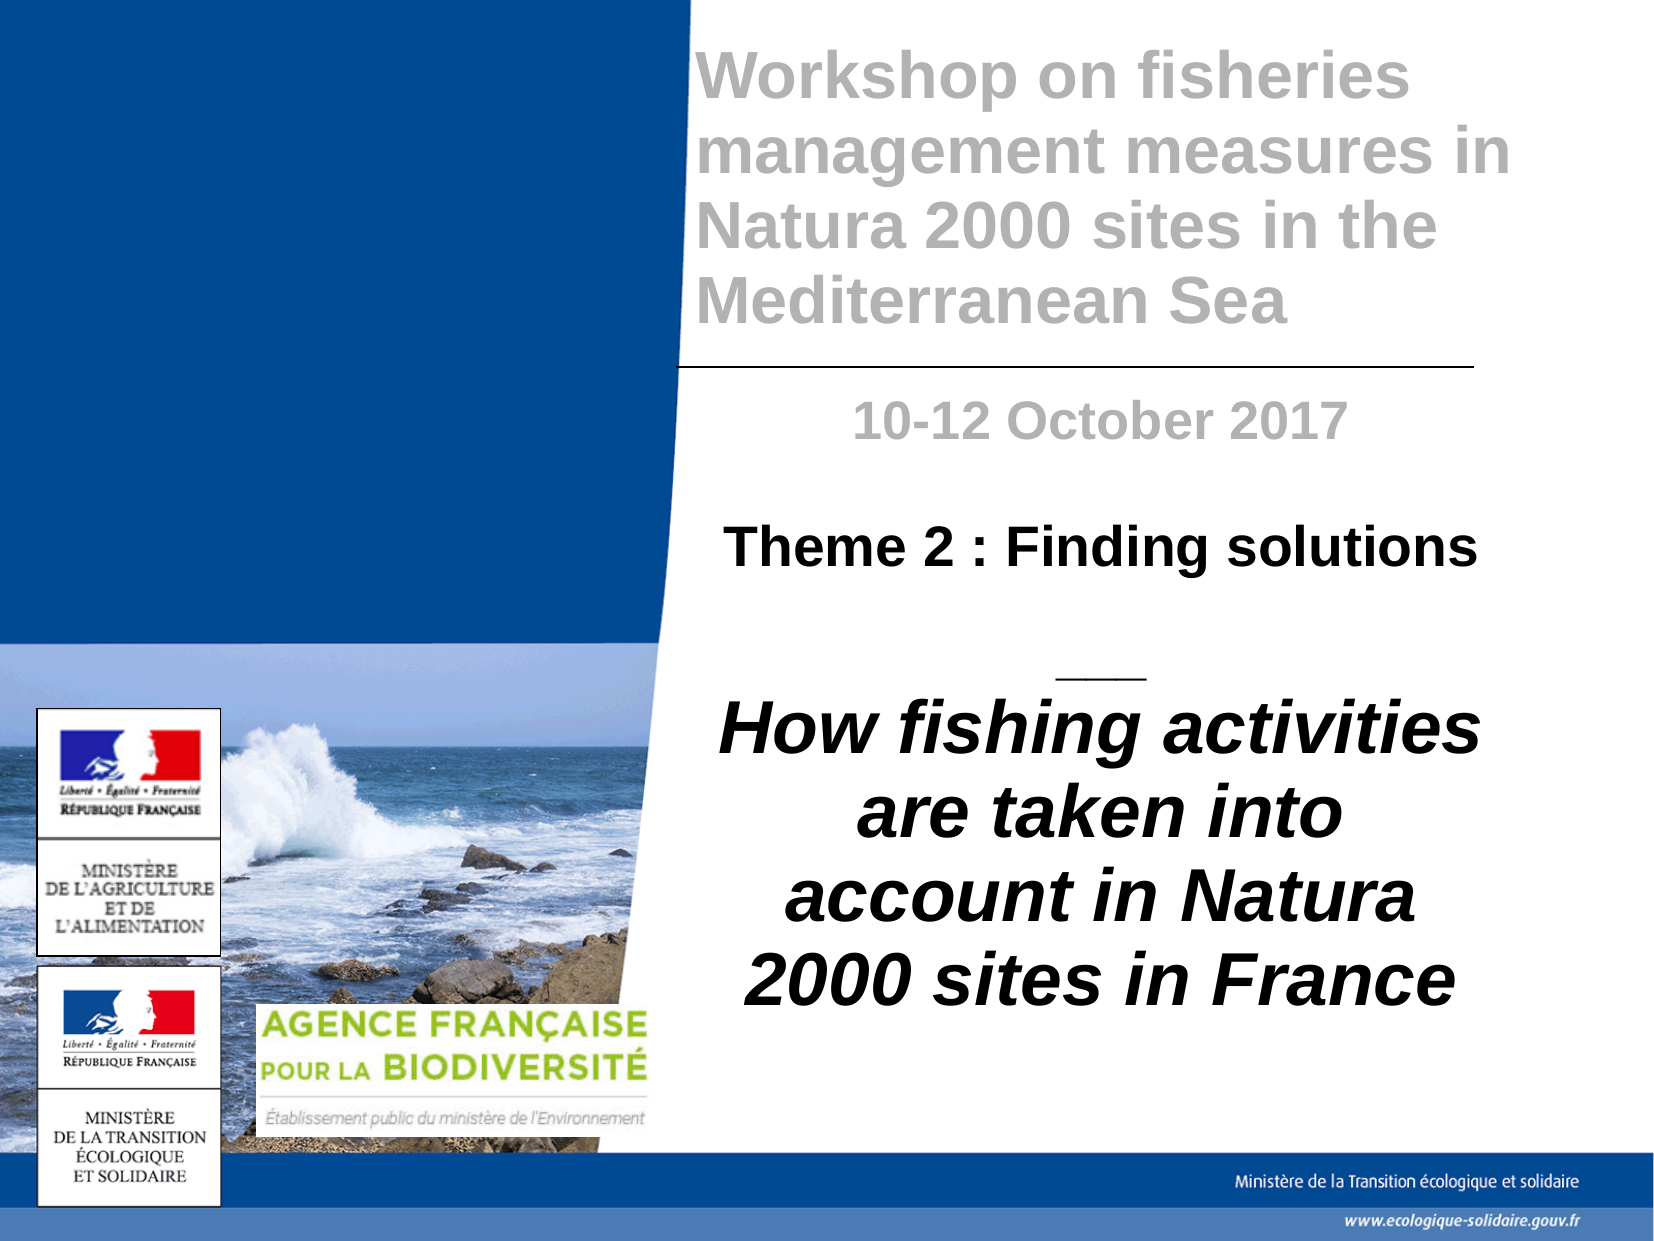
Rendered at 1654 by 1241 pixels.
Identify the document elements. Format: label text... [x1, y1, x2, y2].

picture [0, 0, 1654, 1241]
title Workshop on fisheries management measures in Natura 2000 sites in the Mediterranean Sea [694, 38, 1654, 338]
subtitle 10-12 October 2017 Theme 2 : Finding solutions ___ How fishing activities are taken into account in Natura 2000 sites in France [708, 389, 1496, 1024]
